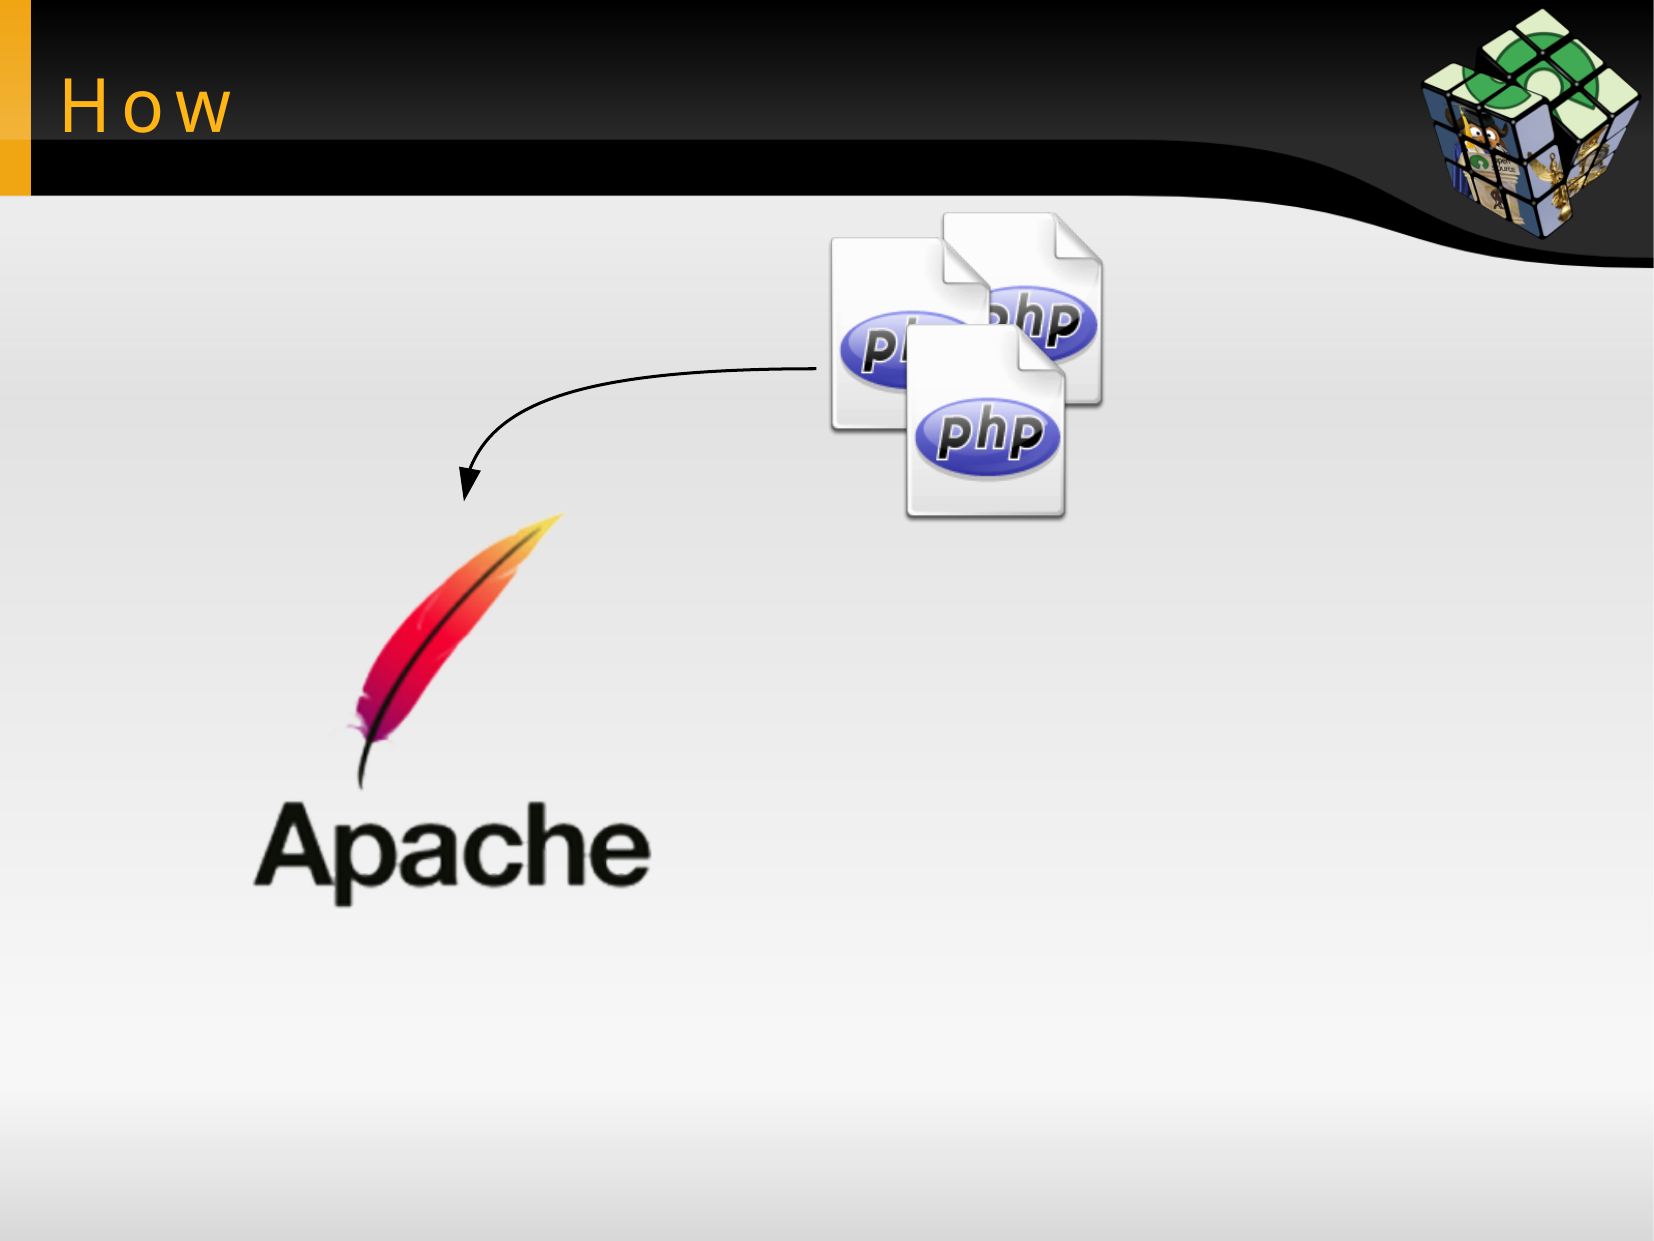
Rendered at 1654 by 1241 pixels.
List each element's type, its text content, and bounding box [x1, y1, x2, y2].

picture [0, 0, 1654, 1241]
title How [59, 29, 1270, 178]
